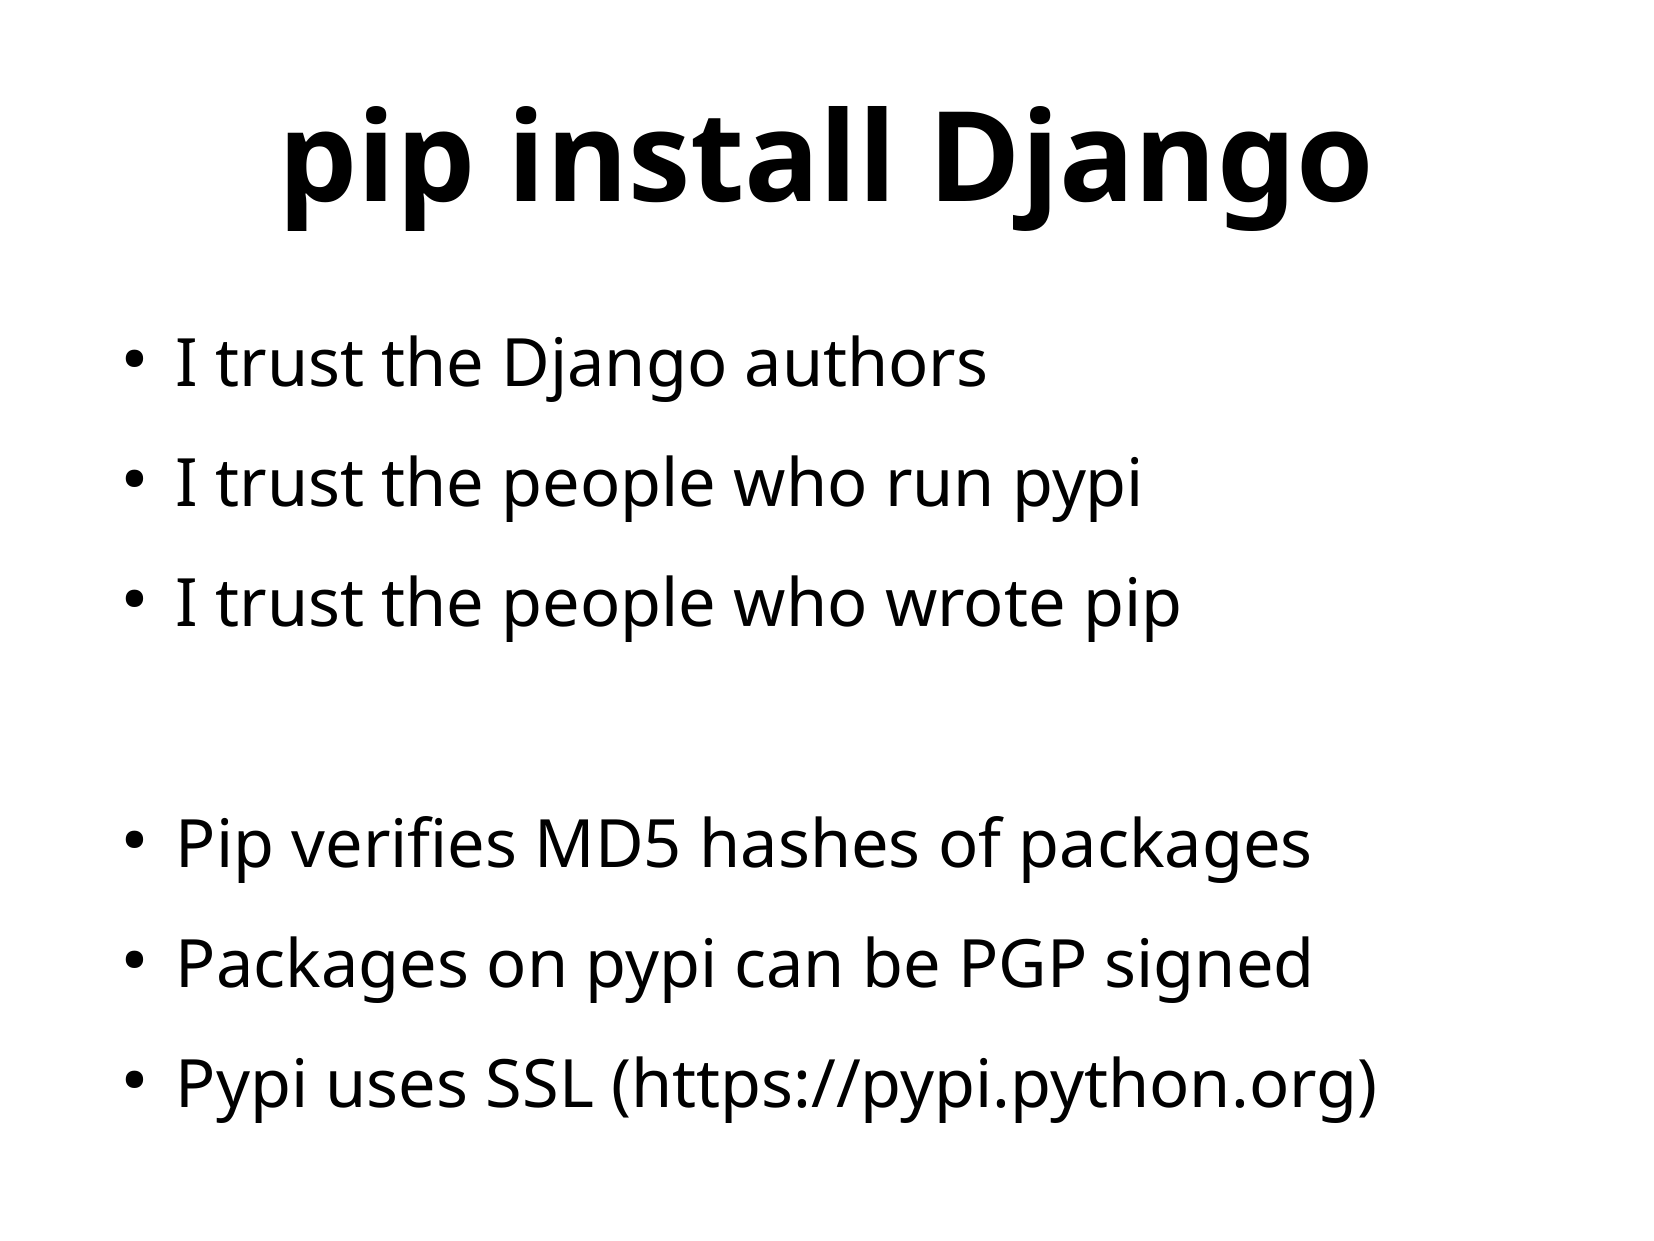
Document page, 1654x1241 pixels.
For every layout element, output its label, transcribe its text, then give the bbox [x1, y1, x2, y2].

title pip install Django [82, 49, 1571, 257]
list I trust the Django authors I trust the people who run pypi I trust the people who wrote pip Pip verifies MD5 hashes of packages Packages on pypi can be PGP signed Pypi uses SSL (https://pypi.python.org) [105, 315, 1594, 1134]
